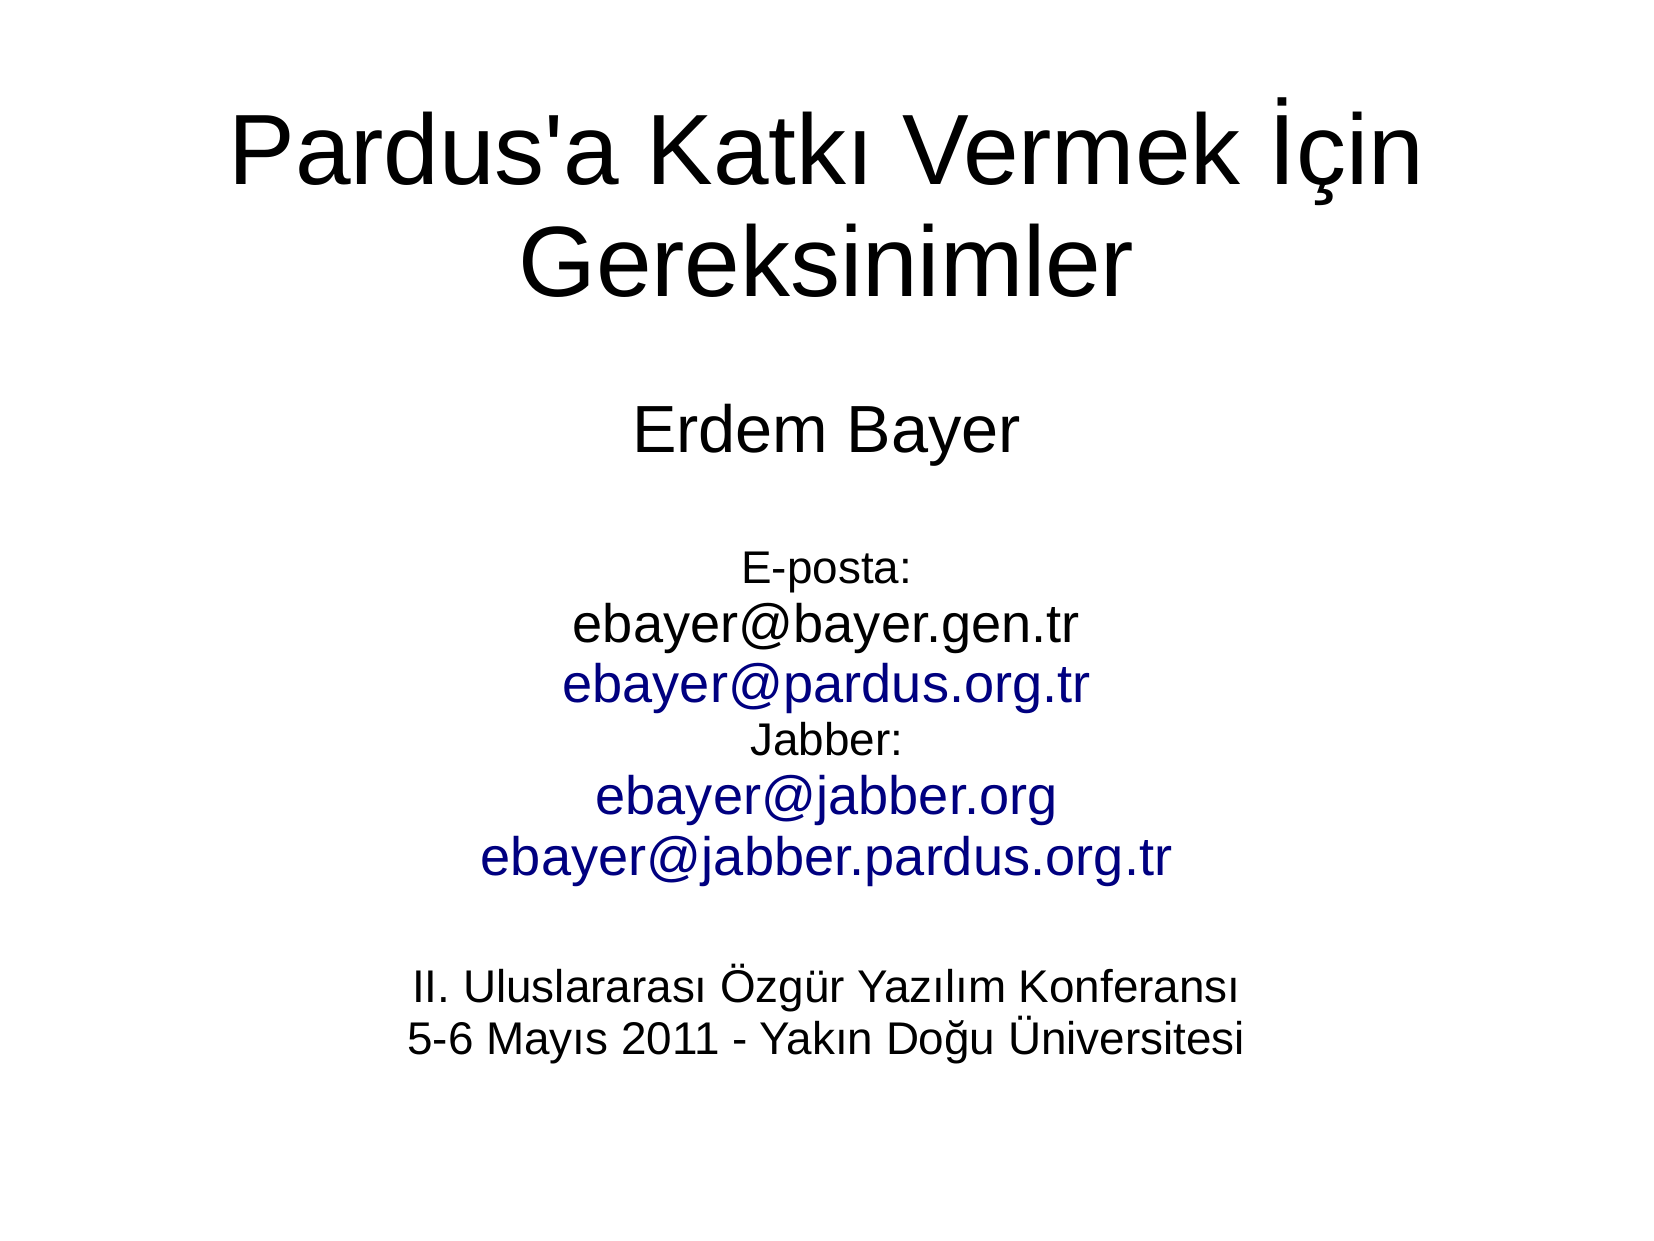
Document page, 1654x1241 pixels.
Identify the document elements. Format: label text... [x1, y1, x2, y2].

subtitle Pardus'a Katkı Vermek İçin Gereksinimler Erdem Bayer E-posta: ebayer@bayer.gen.tr ebayer@pardus.org.tr Jabber: ebayer@jabber.org ebayer@jabber.pardus.org.tr II. Uluslararası Özgür Yazılım Konferansı 5-6 Mayıs 2011 - Yakın Doğu Üniversitesi [82, 49, 1571, 1109]
